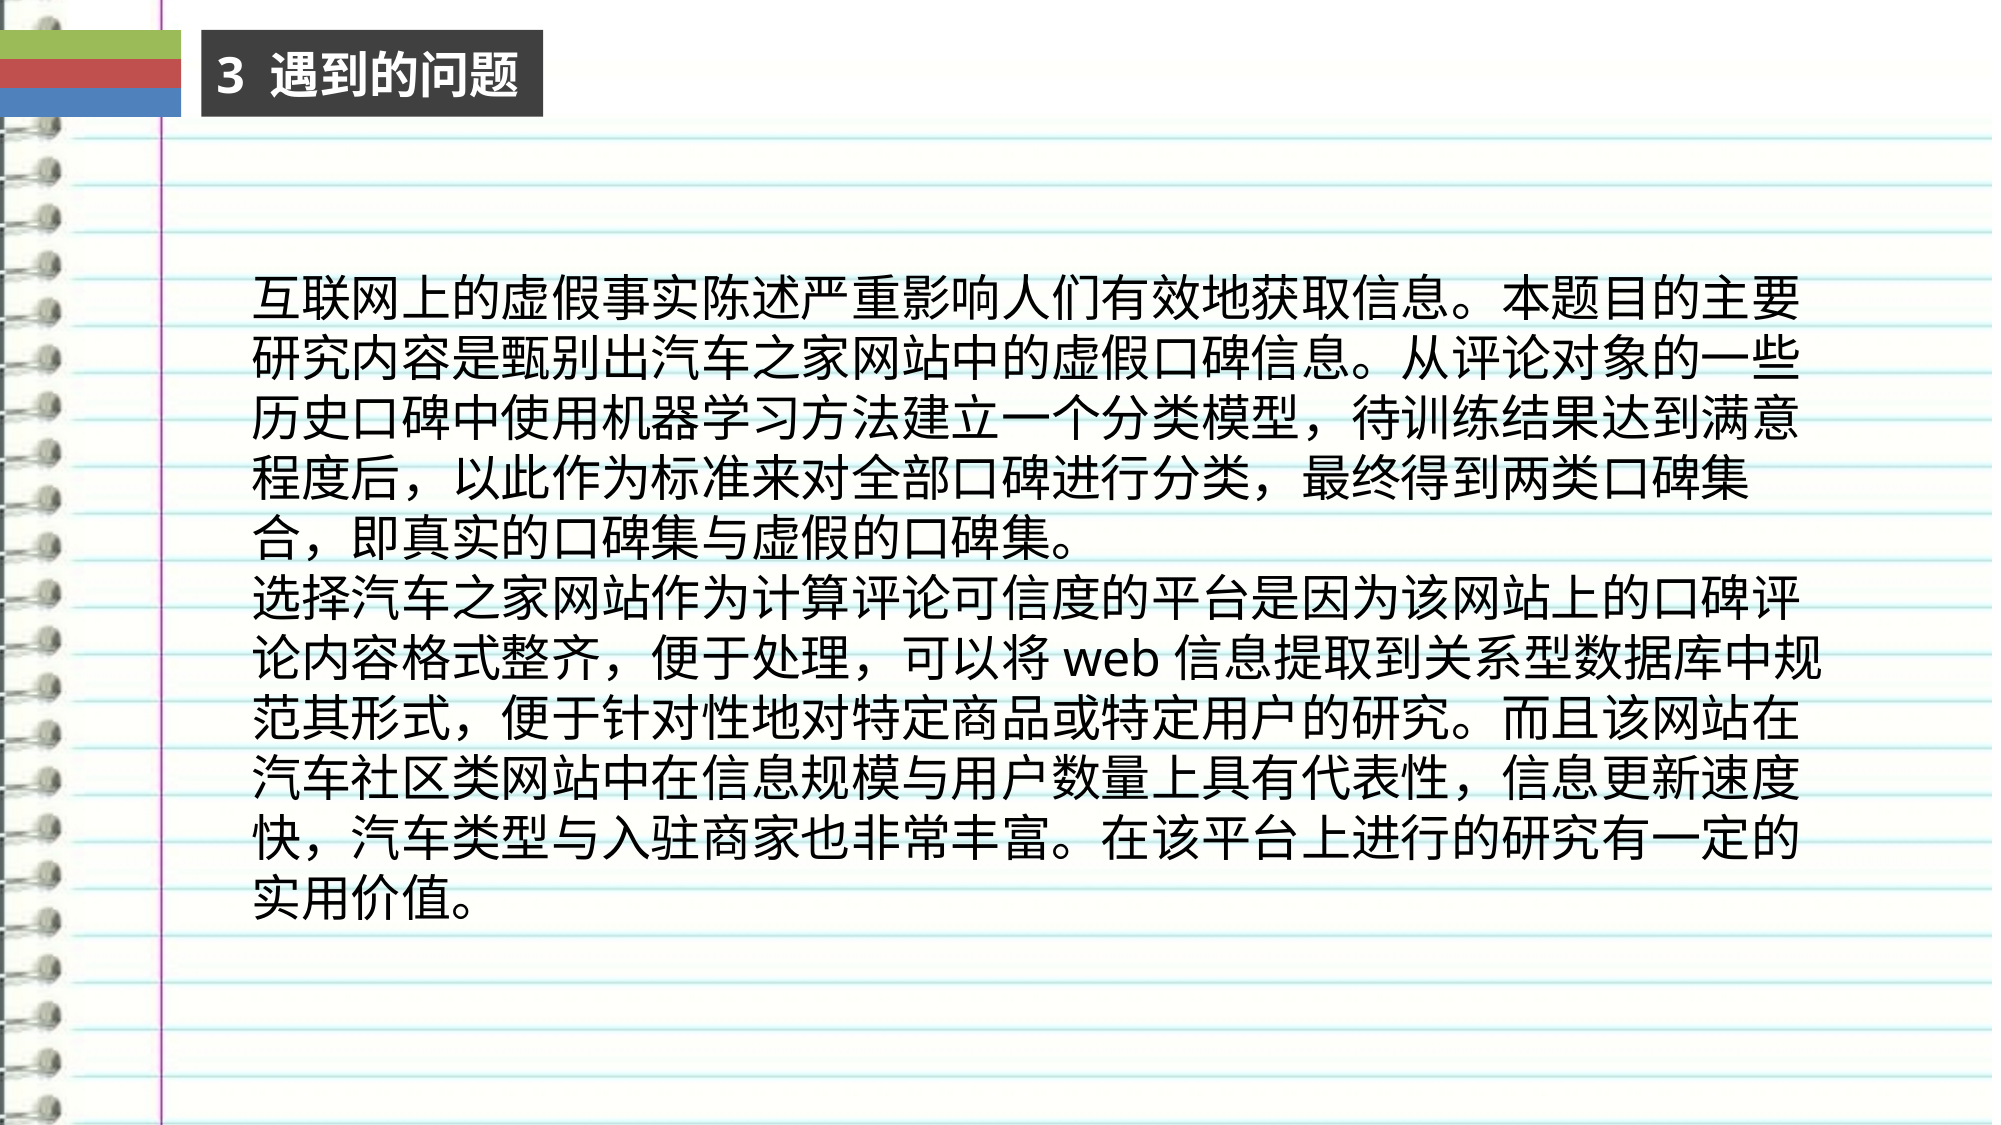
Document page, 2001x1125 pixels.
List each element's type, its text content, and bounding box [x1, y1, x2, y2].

text_box 互联网上的虚假事实陈述严重影响人们有效地获取信息。本题目的主要研究内容是甄别出汽车之家网站中的虚假口碑信息。从评论对象的一些历史口碑中使用机器学习方法建立一个分类模型，待训练结果达到满意程度后，以此作为标准来对全部口碑进行分类，最终得到两类口碑集合，即真实的口碑集与虚假的口碑集。 选择汽车之家网站作为计算评论可信度的平台是因为该网站上的口碑评论内容格式整齐，便于处理，可以将web信息提取到关系型数据库中规范其形式，便于针对性地对特定商品或特定用户的研究。而且该网站在汽车社区类网站中在信息规模与用户数量上具有代表性，信息更新速度快，汽车类型与入驻商家也非常丰富。在该平台上进行的研究有一定的实用价值。 [236, 259, 1859, 935]
text_box 3 遇到的问题 [201, 29, 544, 117]
picture [0, 0, 1995, 1125]
